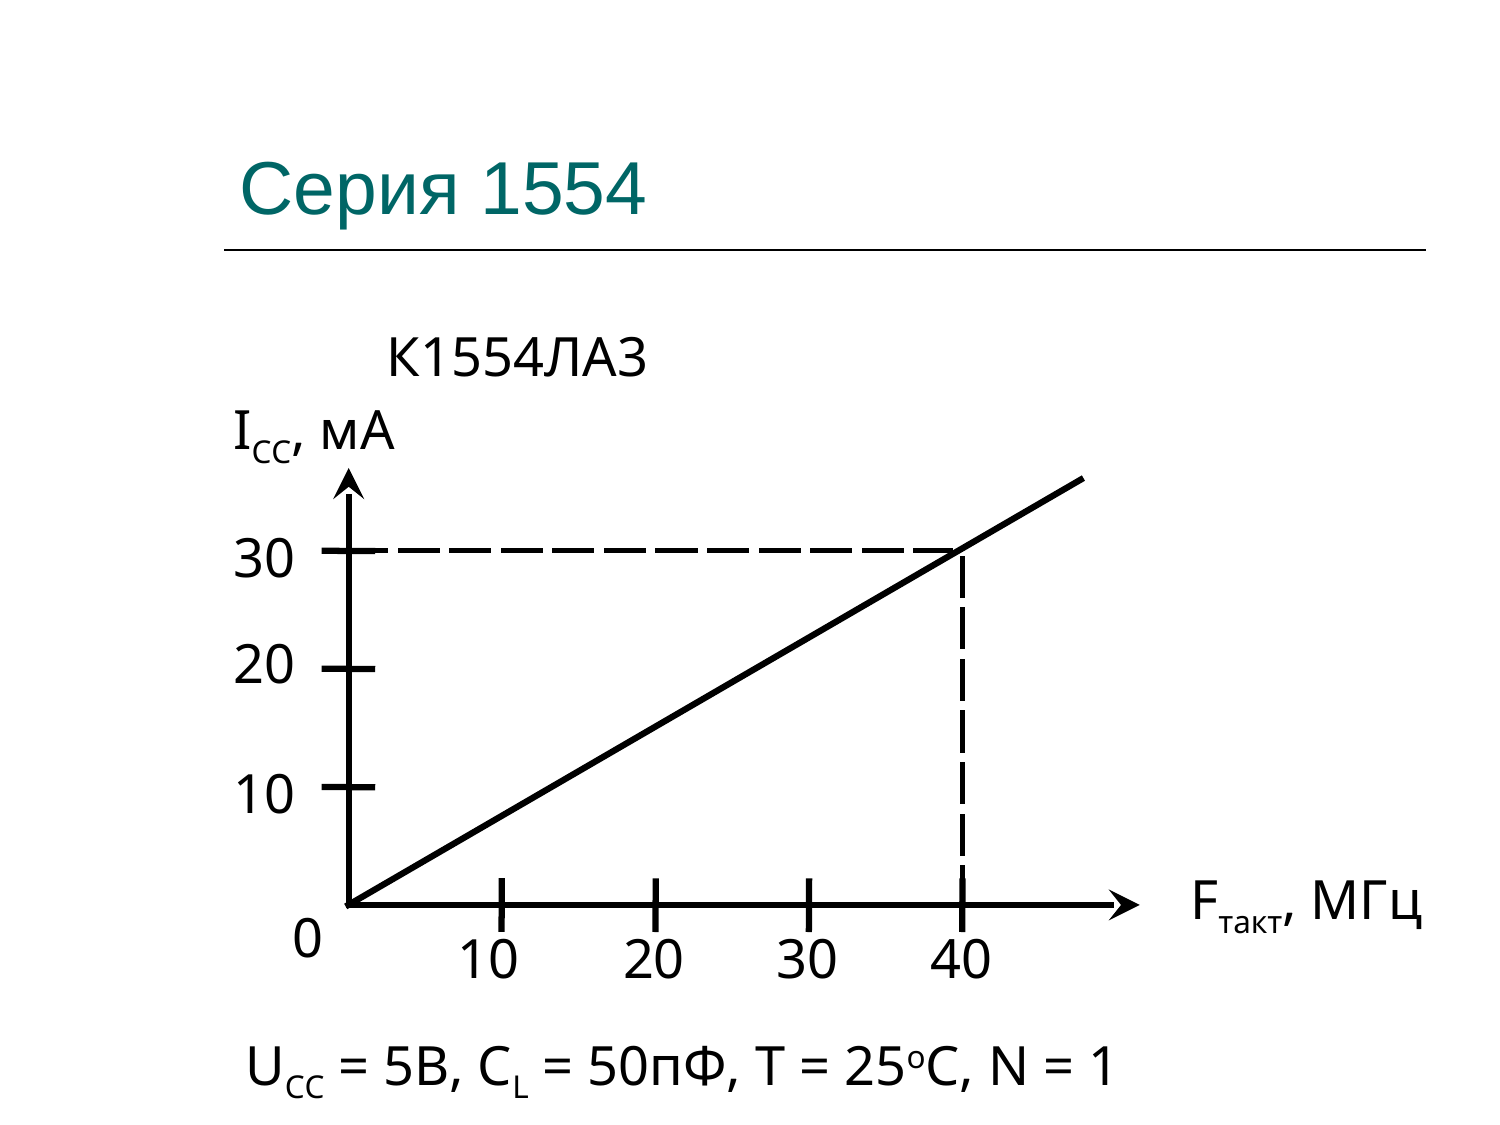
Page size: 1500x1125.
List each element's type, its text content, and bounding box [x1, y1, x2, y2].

text_box Fтакт, МГц [1175, 857, 1495, 948]
text_box К1554ЛА3 [372, 314, 952, 395]
text_box 10 [442, 916, 573, 998]
text_box 30 [218, 515, 349, 596]
title Серия 1554 [224, 49, 1425, 237]
text_box 30 [761, 916, 892, 998]
text_box 0 [277, 895, 373, 977]
text_box 10 [218, 751, 349, 832]
text_box 20 [608, 916, 739, 998]
text_box 40 [915, 916, 1046, 998]
text_box 20 [218, 621, 349, 702]
text_box UCC = 5В, CL = 50пФ, T = 25оС, N = 1 [230, 1023, 1447, 1113]
text_box ICC, мА [218, 387, 502, 478]
